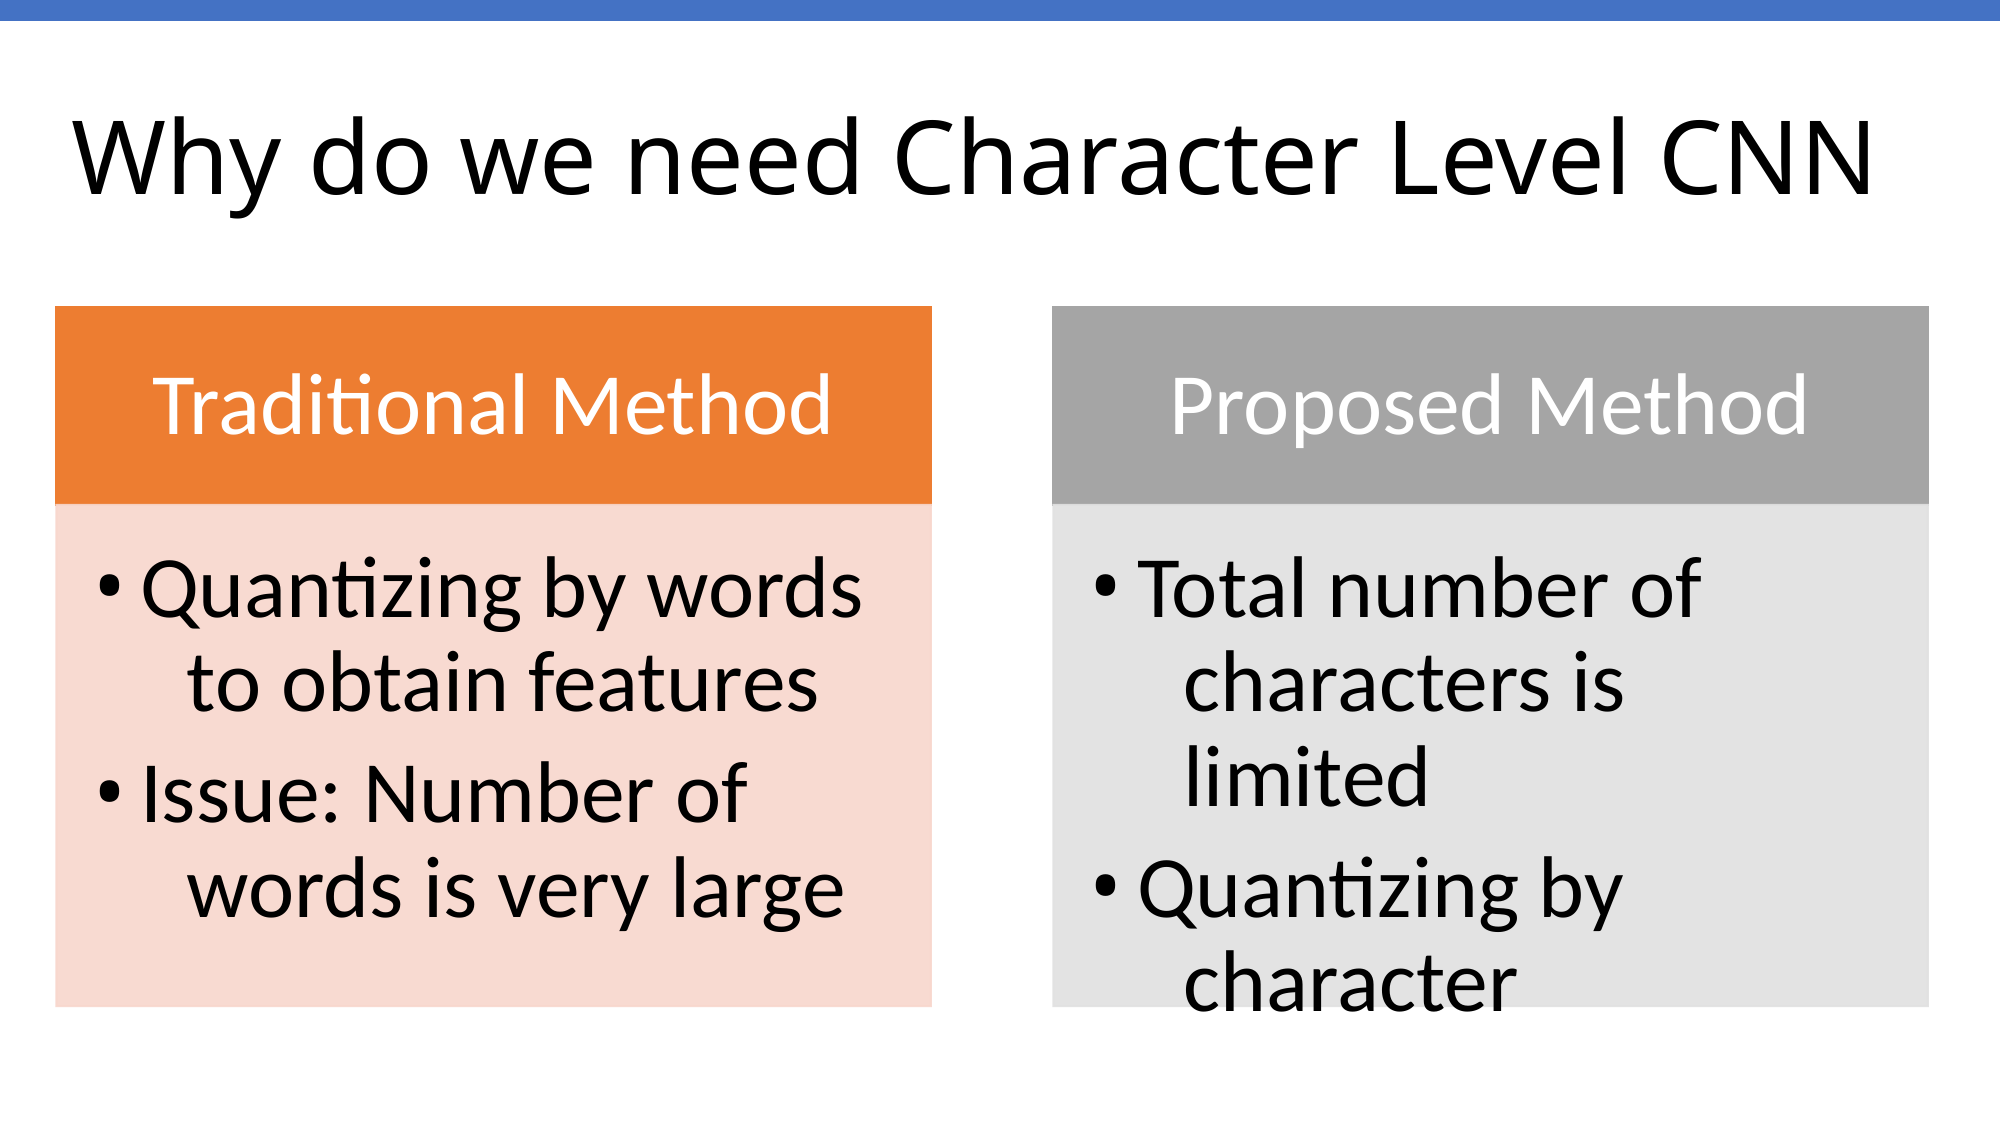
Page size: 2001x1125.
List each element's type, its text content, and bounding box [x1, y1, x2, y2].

text_box Traditional Method [56, 306, 931, 504]
text_box [0, 0, 2000, 21]
text_box Quantizing by words to obtain features Issue: Number of words is very large [56, 504, 931, 1007]
text_box Proposed Method [1053, 306, 1928, 504]
title Why do we need Character Level CNN [56, 52, 1928, 271]
text_box Total number of characters is limited Quantizing by character [1053, 504, 1928, 1007]
